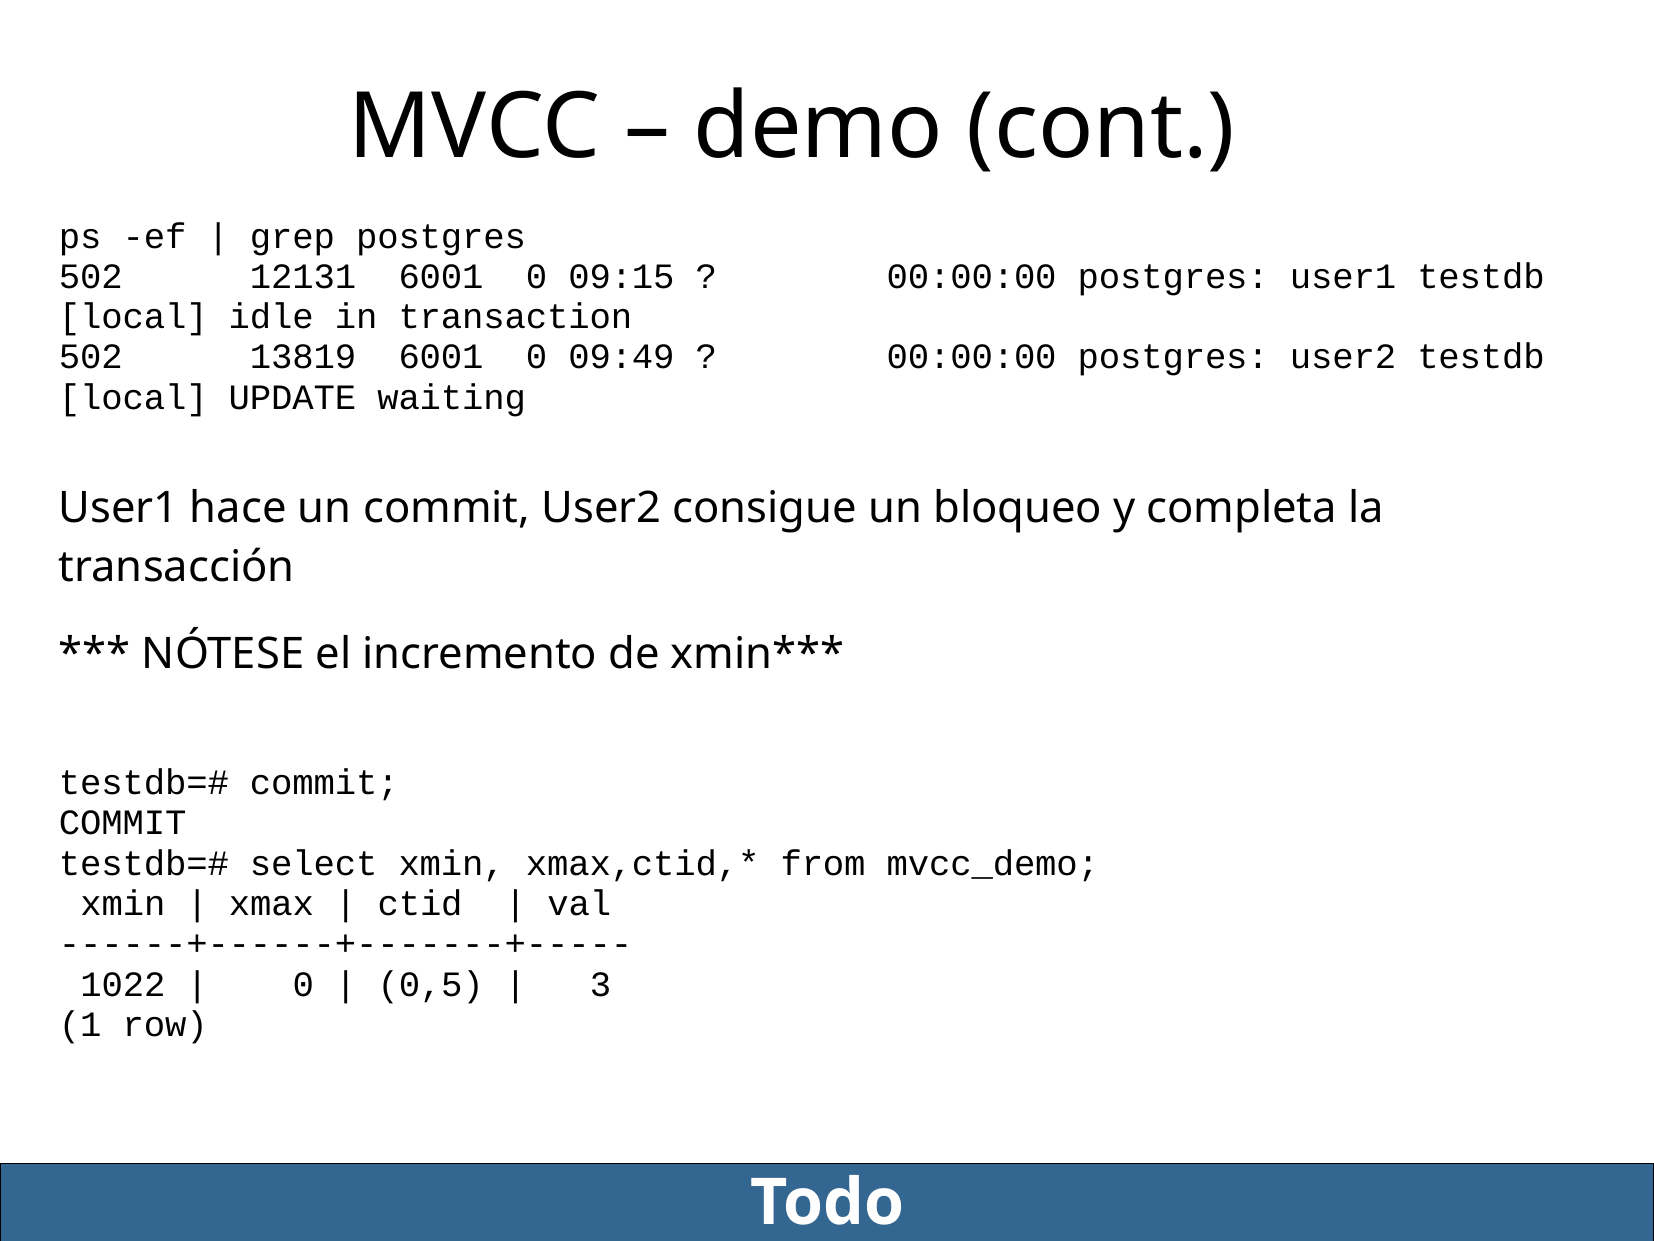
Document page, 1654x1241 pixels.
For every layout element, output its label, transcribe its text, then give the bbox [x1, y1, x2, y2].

title MVCC – demo (cont.) [82, 49, 1571, 196]
list ps -ef | grep postgres 502 12131 6001 0 09:15 ? 00:00:00 postgres: user1 testdb [local] idle in transaction 502 13819 6001 0 09:49 ? 00:00:00 postgres: user2 testdb [local] UPDATE waiting User1 hace un commit, User2 consigue un bloqueo y completa la transacción *** NÓTESE el incremento de xmin*** testdb=# commit; COMMIT testdb=# select xmin, xmax,ctid,* from mvcc_demo; xmin | xmax | ctid | val ------+------+-------+----- 1022 | 0 | (0,5) | 3 (1 row) [59, 218, 1595, 1050]
